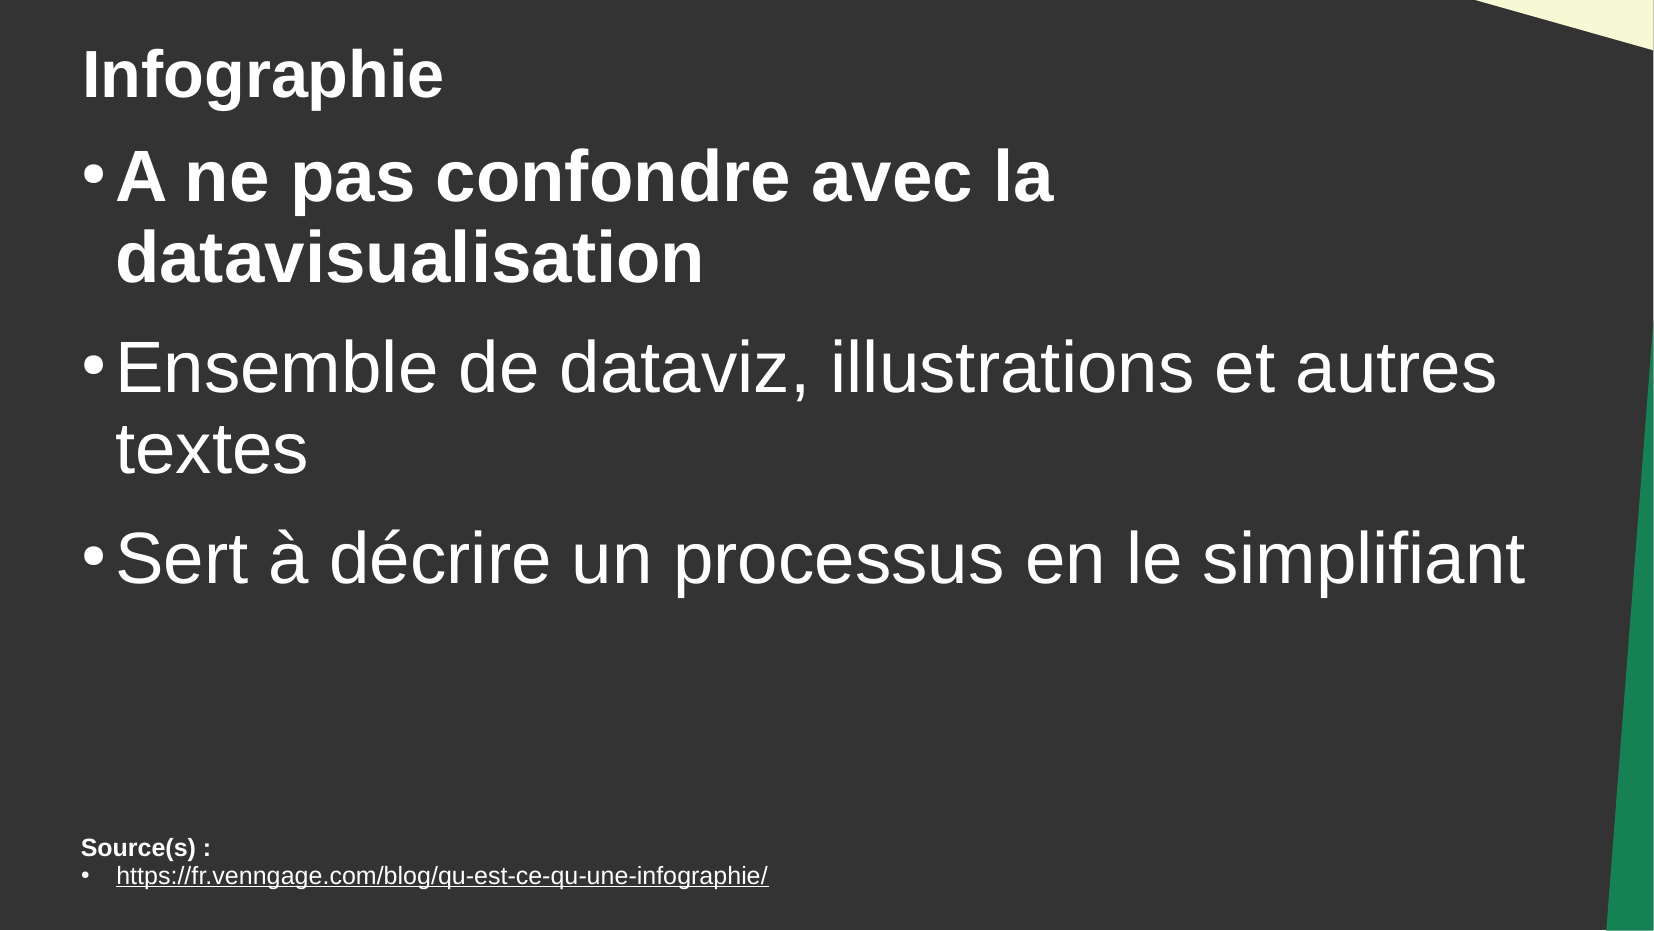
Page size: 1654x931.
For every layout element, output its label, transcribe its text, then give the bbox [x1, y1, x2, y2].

list A ne pas confondre avec la datavisualisation Ensemble de dataviz, illustrations et autres textes Sert à décrire un processus en le simplifiant [80, 135, 1560, 674]
text_box Source(s) : https://fr.venngage.com/blog/qu-est-ce-qu-une-infographie/ [66, 826, 1483, 926]
text_box [1475, 0, 1654, 51]
text_box [1606, 313, 1654, 931]
title Infographie [82, 37, 1571, 122]
